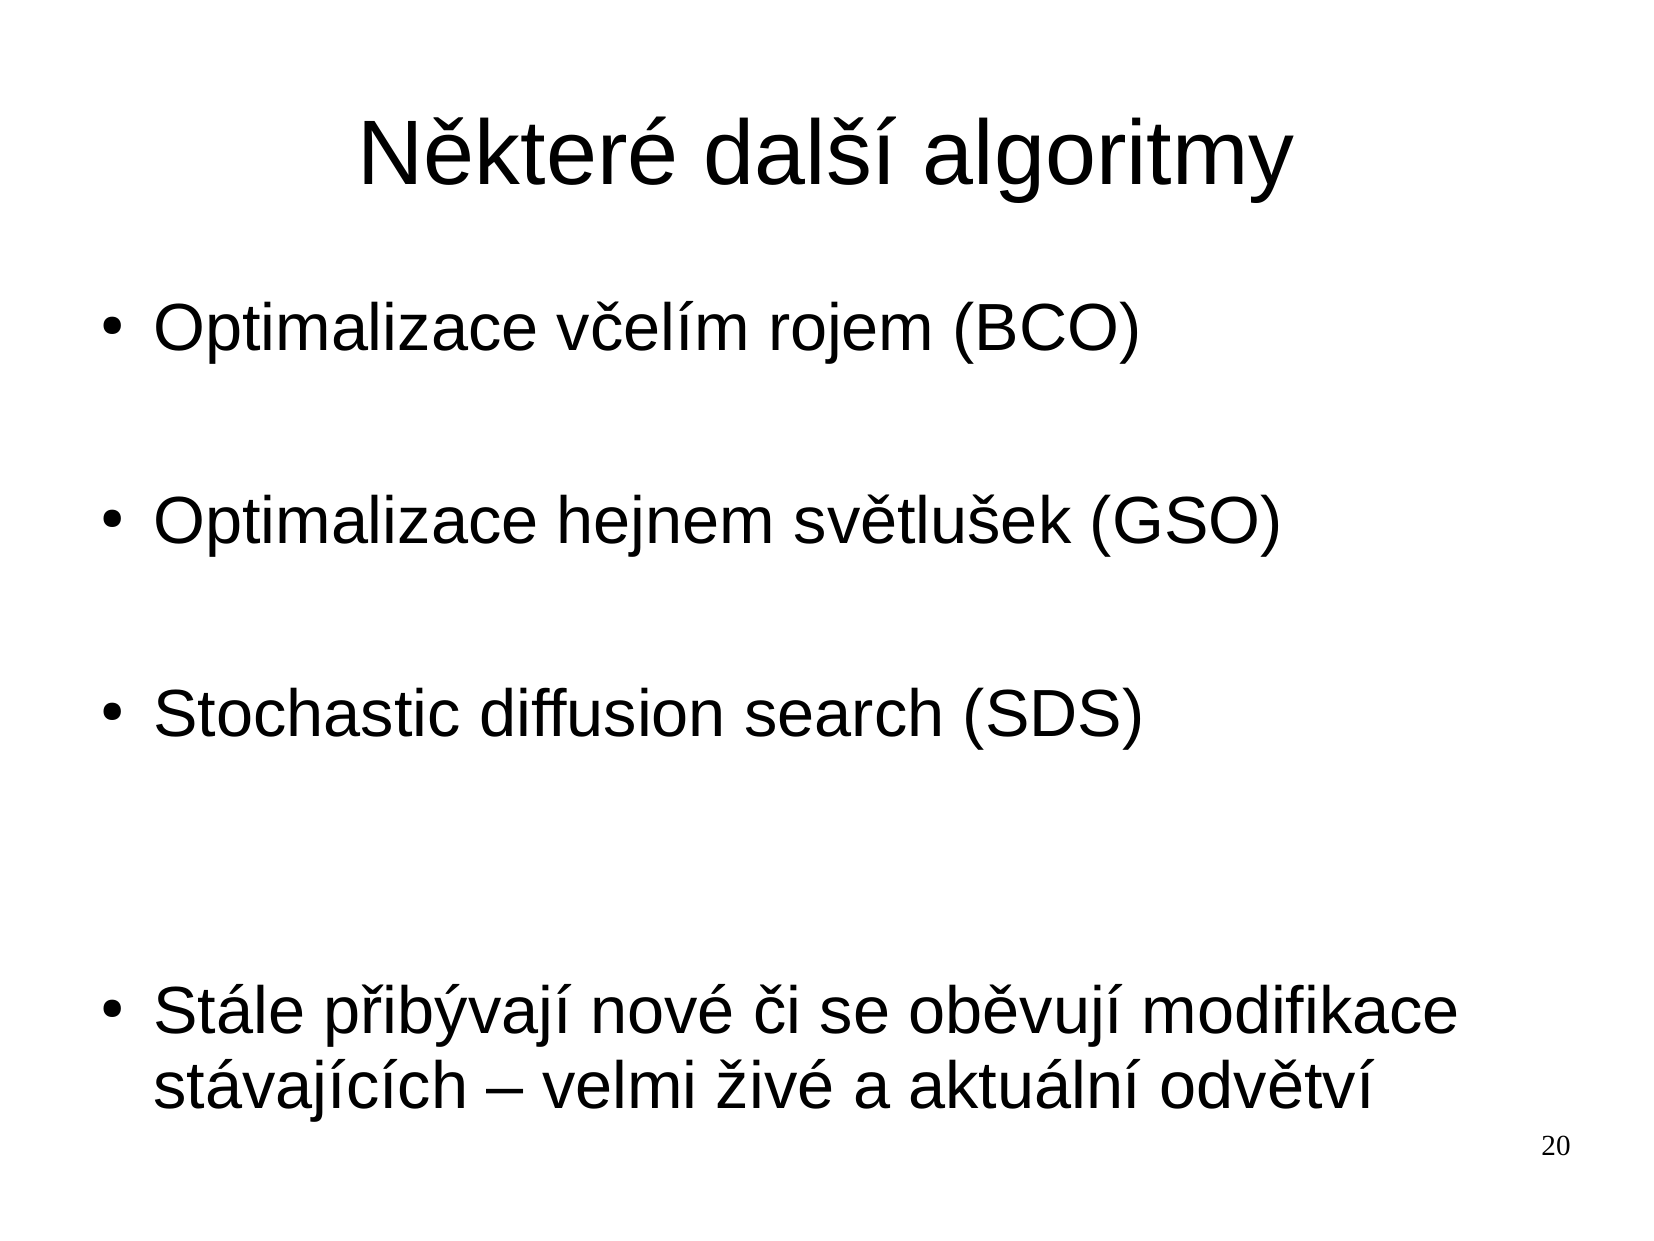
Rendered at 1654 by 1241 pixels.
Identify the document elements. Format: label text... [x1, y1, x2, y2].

title Některé další algoritmy [82, 49, 1571, 257]
list Optimalizace včelím rojem (BCO) Optimalizace hejnem světlušek (GSO) Stochastic diffusion search (SDS) Stále přibývají nové či se oběvují modifikace stávajících – velmi živé a aktuální odvětví [82, 290, 1571, 1123]
